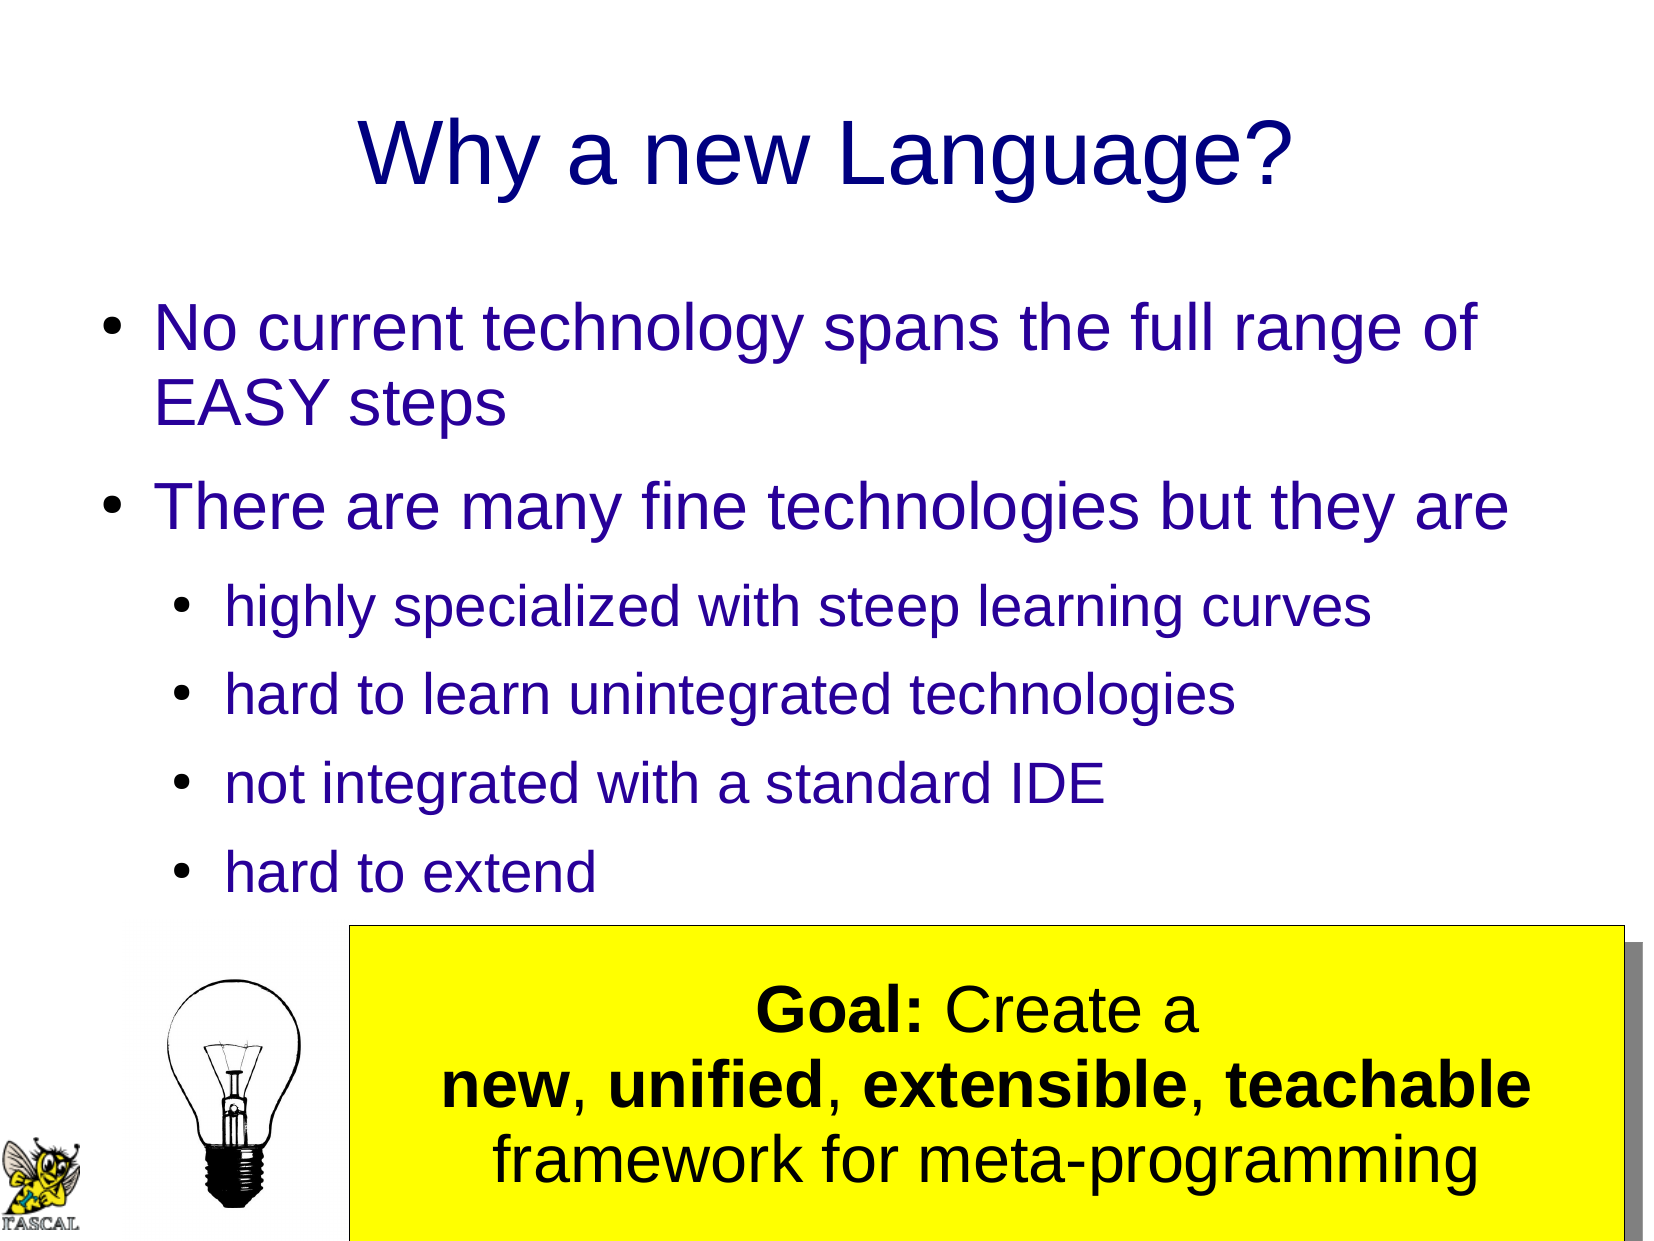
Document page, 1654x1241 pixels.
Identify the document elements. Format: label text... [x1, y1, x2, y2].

text_box Goal: Create a new, unified, extensible, teachable framework for meta-programming [349, 925, 1625, 1241]
list No current technology spans the full range of EASY steps There are many fine technologies but they are highly specialized with steep learning curves hard to learn unintegrated technologies not integrated with a standard IDE hard to extend [82, 290, 1571, 1109]
picture [122, 1109, 349, 1241]
picture [1, 1137, 80, 1230]
title Why a new Language? [82, 49, 1571, 257]
